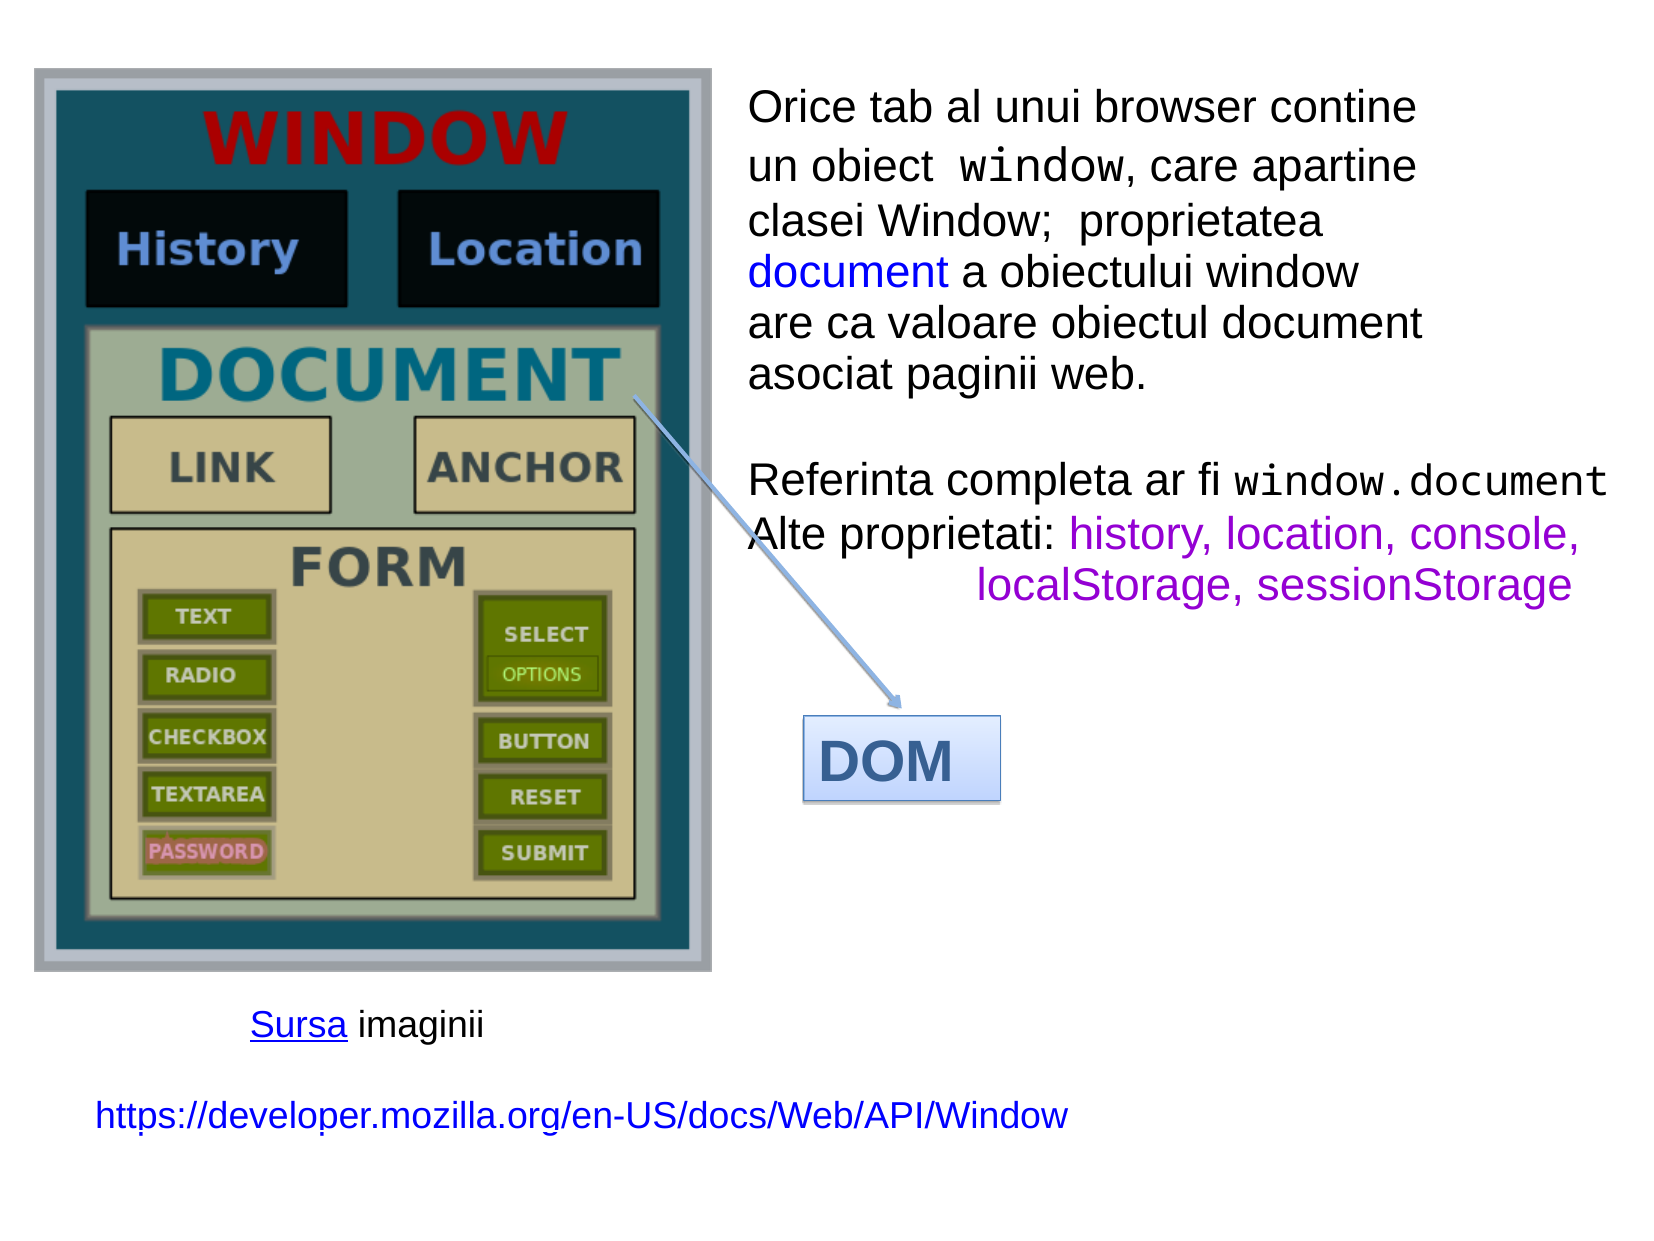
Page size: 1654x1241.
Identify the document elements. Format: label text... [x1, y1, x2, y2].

text_box Sursa imaginii [234, 993, 500, 1053]
text_box DOM [803, 715, 1001, 801]
picture [34, 68, 712, 972]
text_box Orice tab al unui browser contine un obiect window, care apartine clasei Window; proprietatea document a obiectului window are ca valoare obiectul document asociat paginii web. Referinta completa ar fi window.document Alte proprietati: history, location, console, localStorage, sessionStorage [732, 73, 1627, 755]
text_box https://developer.mozilla.org/en-US/docs/Web/API/Window [80, 1083, 1084, 1143]
